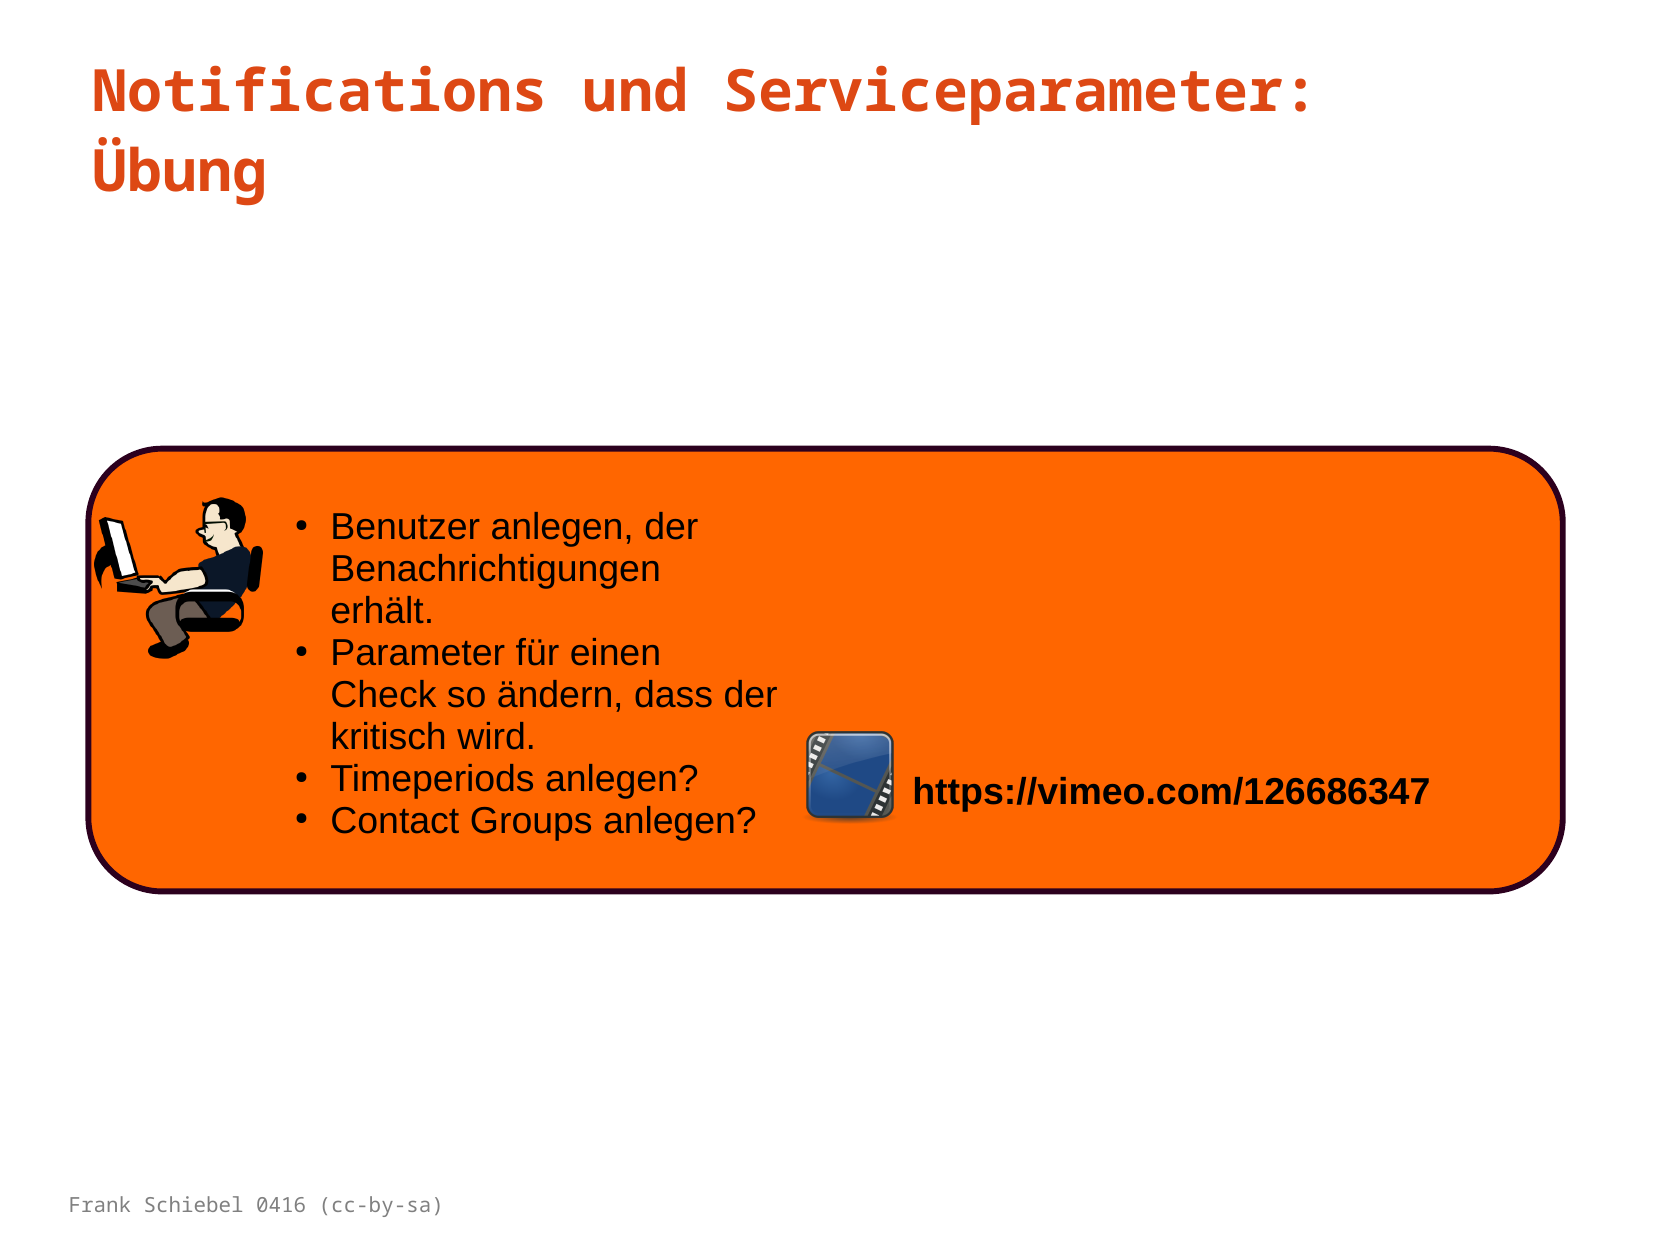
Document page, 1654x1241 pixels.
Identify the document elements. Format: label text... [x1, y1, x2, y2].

text_box Benutzer anlegen, der Benachrichtigungen erhält. Parameter für einen Check so ändern, dass der kritisch wird. Timeperiods anlegen? Contact Groups anlegen? [280, 497, 803, 849]
picture [803, 731, 898, 824]
text_box [88, 448, 1563, 892]
picture [94, 497, 263, 659]
text_box Notifications und Serviceparameter: Übung [78, 42, 1465, 117]
text_box https://vimeo.com/126686347 [898, 762, 1521, 820]
